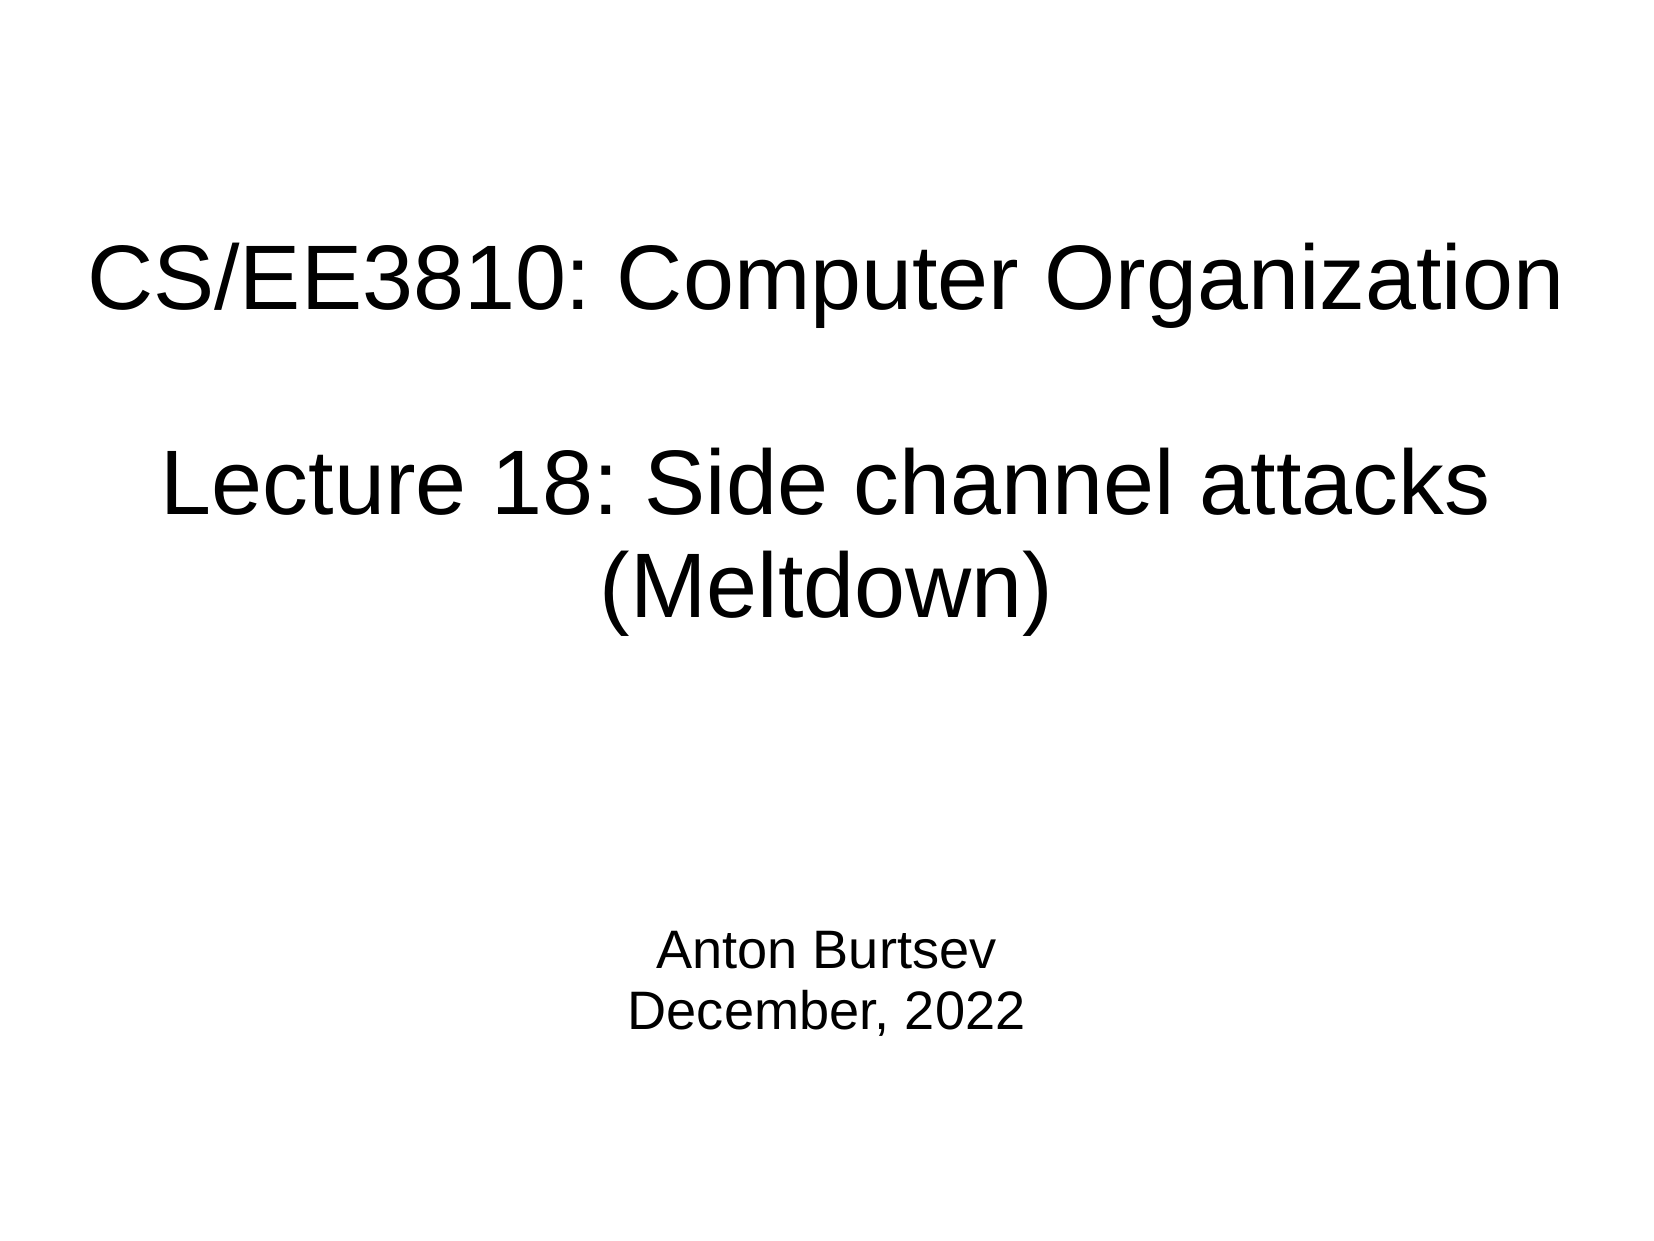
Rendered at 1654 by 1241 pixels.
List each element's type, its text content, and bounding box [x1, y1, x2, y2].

title CS/EE3810: Computer Organization Lecture 18: Side channel attacks (Meltdown) [82, 113, 1571, 637]
subtitle Anton Burtsev December, 2022 [82, 637, 1571, 1109]
